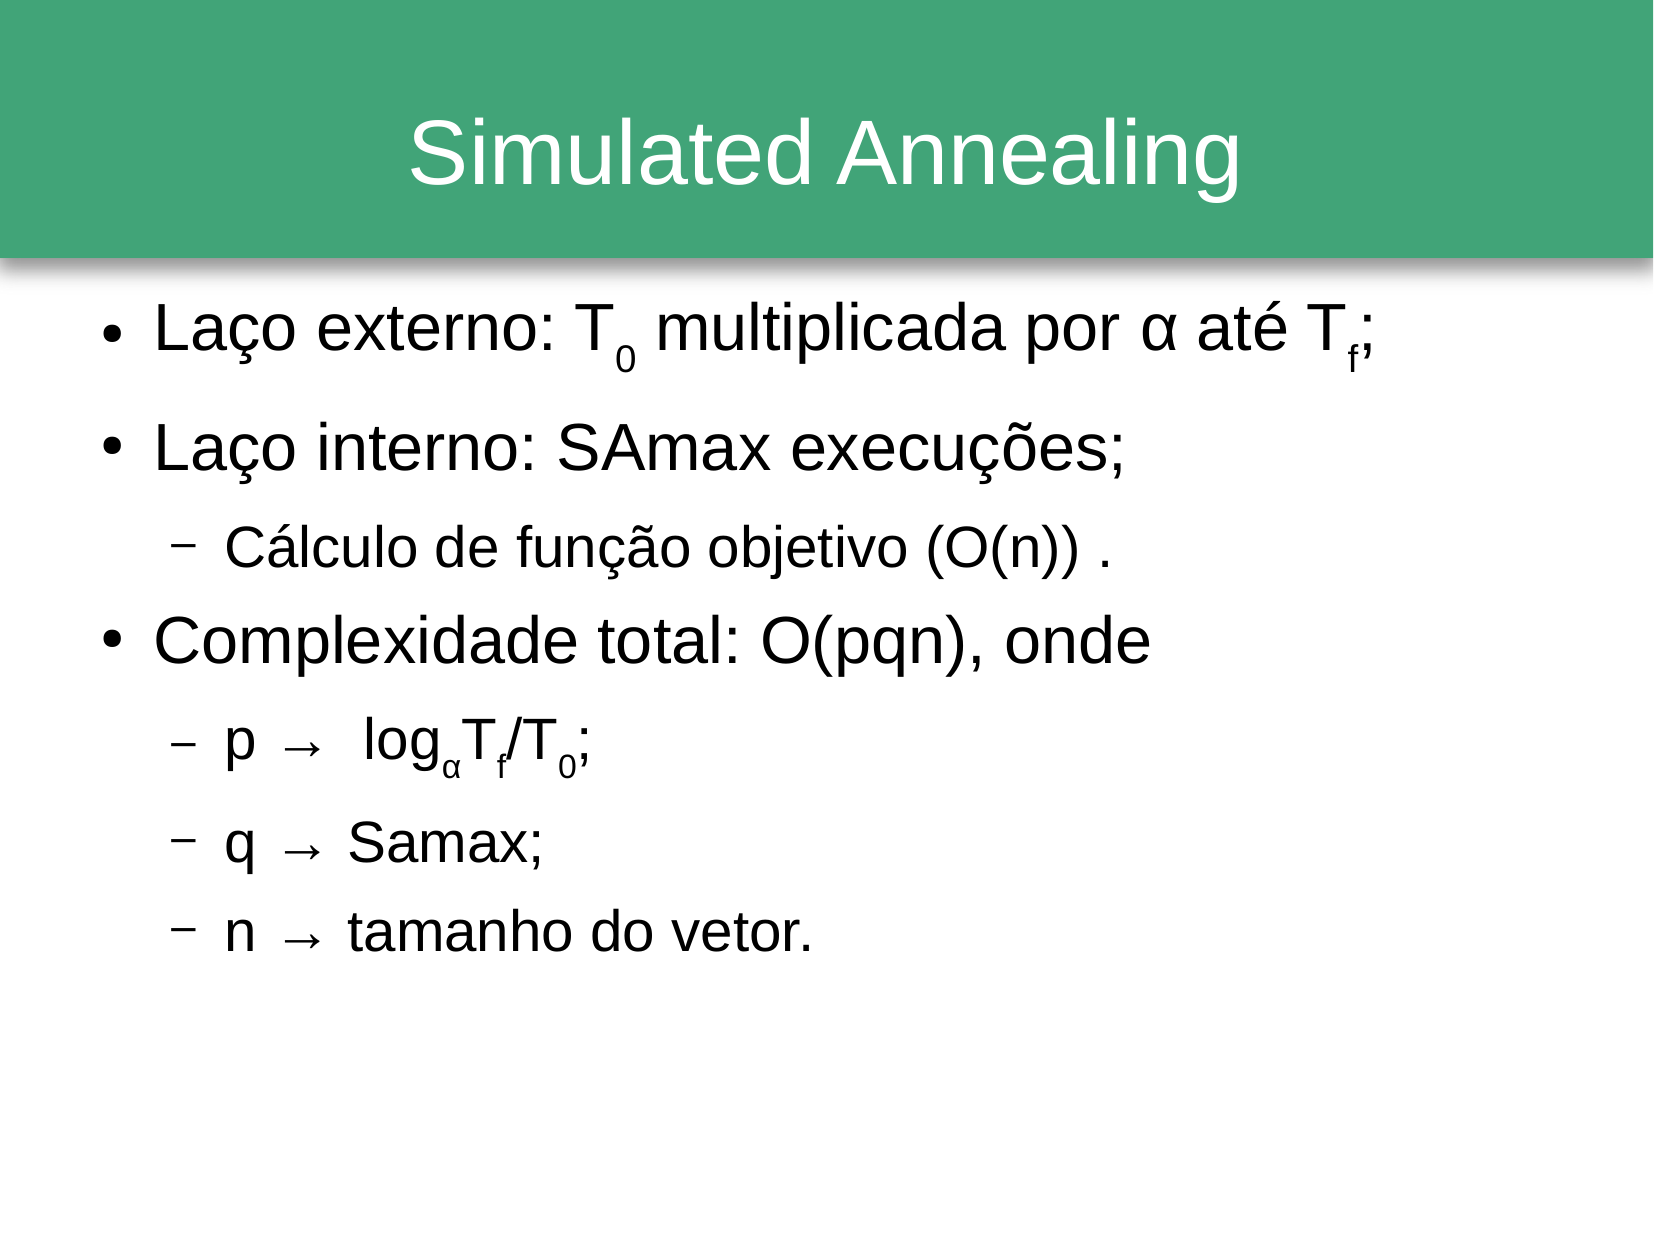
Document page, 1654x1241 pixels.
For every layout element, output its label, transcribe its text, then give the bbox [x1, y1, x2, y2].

list Laço externo: T0 multiplicada por α até Tf; Laço interno: SAmax execuções; Cálculo de função objetivo (O(n)) . Complexidade total: O(pqn), onde p → logαTf/T0; q → Samax; n → tamanho do vetor. [82, 290, 1571, 1010]
picture [0, 0, 1654, 1241]
title Simulated Annealing [82, 49, 1571, 257]
